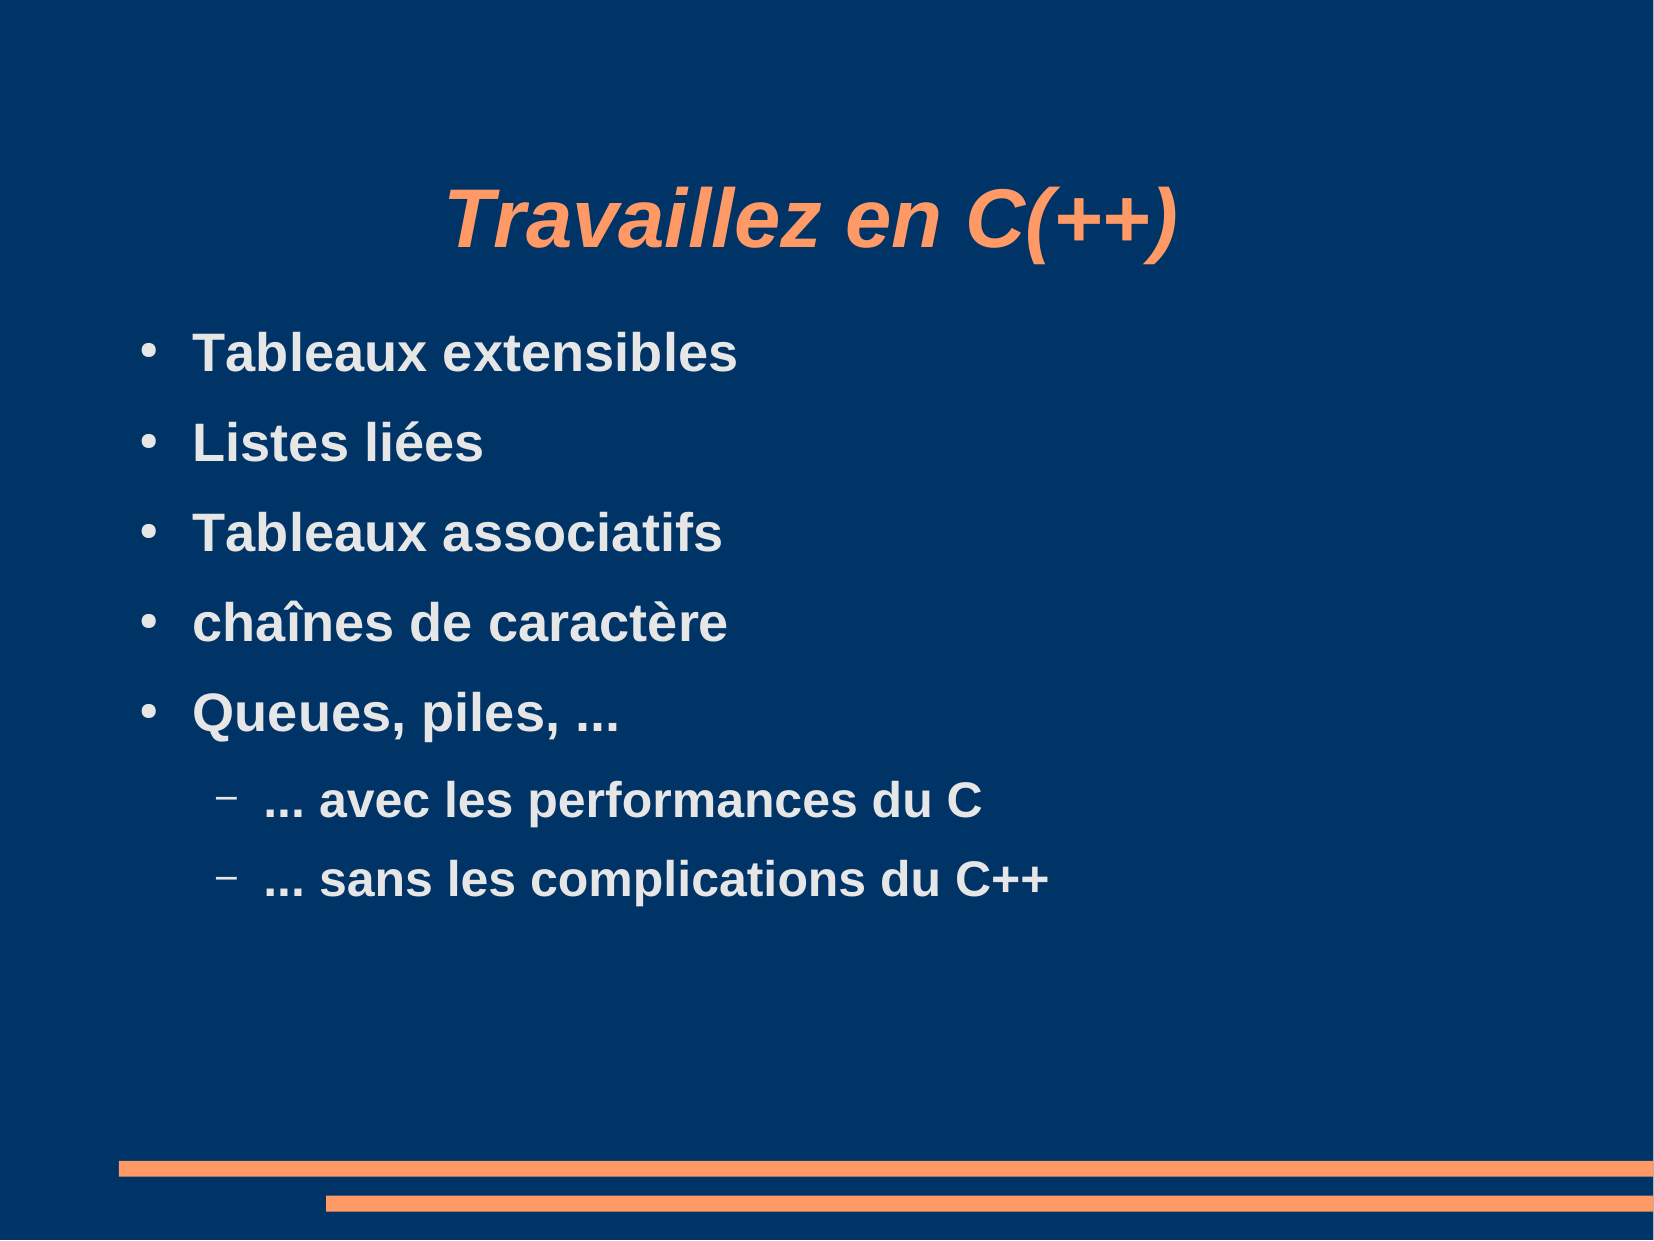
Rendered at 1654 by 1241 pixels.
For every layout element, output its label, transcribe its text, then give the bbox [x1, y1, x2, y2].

list Tableaux extensibles Listes liées Tableaux associatifs chaînes de caractère Queues, piles, ... ... avec les performances du C ... sans les complications du C++ [121, 322, 1561, 1132]
title Travaillez en C(++) [88, 114, 1534, 322]
